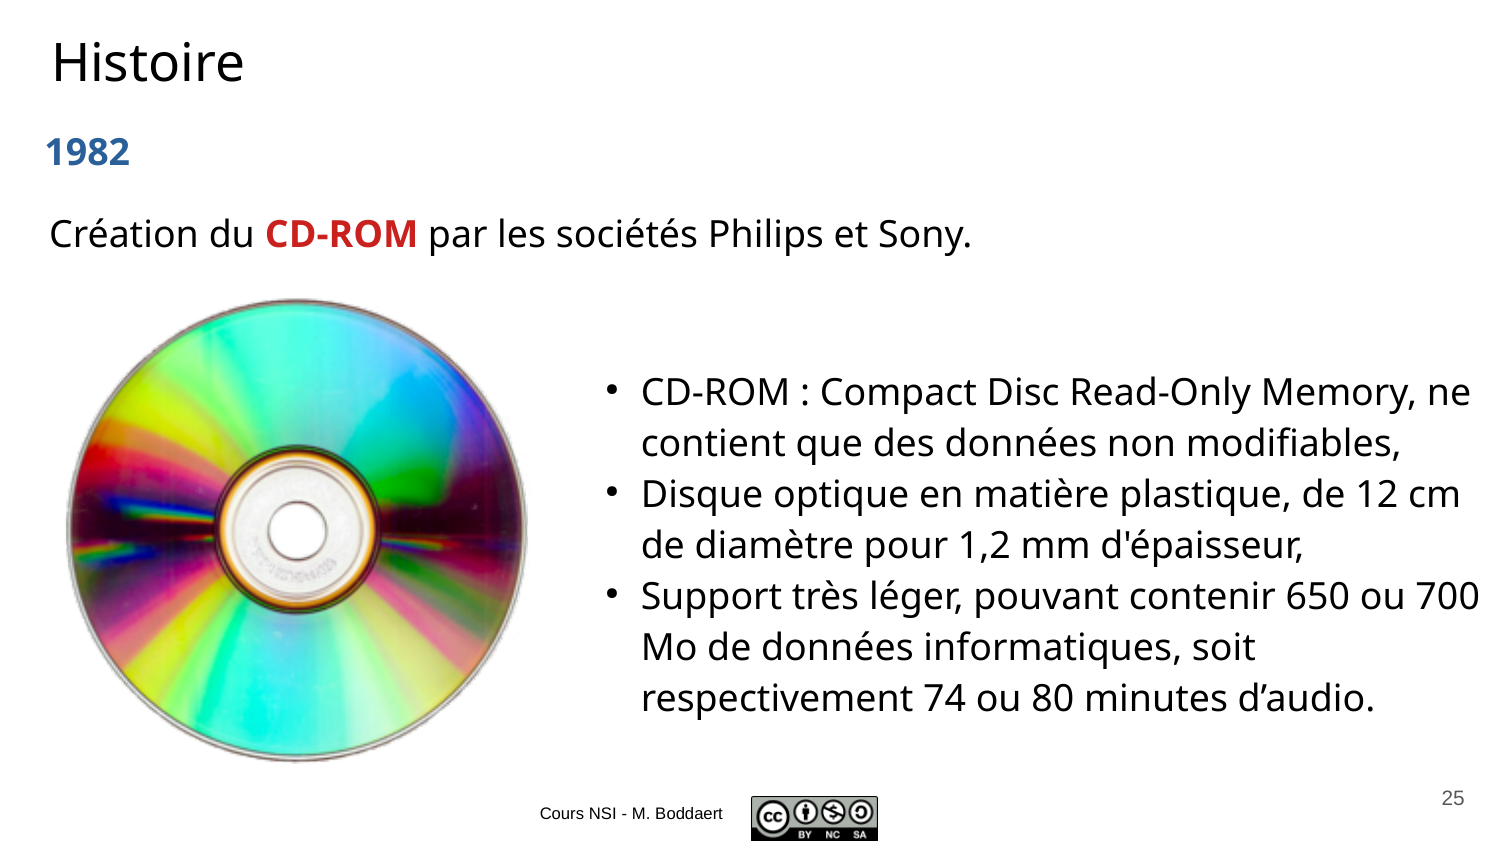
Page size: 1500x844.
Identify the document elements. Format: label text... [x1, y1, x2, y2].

text_box CD-ROM : Compact Disc Read-Only Memory, ne contient que des données non modifiables, Disque optique en matière plastique, de 12 cm de diamètre pour 1,2 mm d'épaisseur, Support très léger, pouvant contenir 650 ou 700 Mo de données informatiques, soit respectivement 74 ou 80 minutes d’audio. [590, 357, 1500, 678]
text_box 1982 [29, 120, 1477, 178]
title Histoire [51, 13, 1449, 108]
text_box Création du CD-ROM par les sociétés Philips et Sony. [34, 200, 1500, 266]
picture [59, 295, 532, 768]
picture [751, 796, 878, 841]
slide_number <numéro> [1389, 764, 1480, 830]
